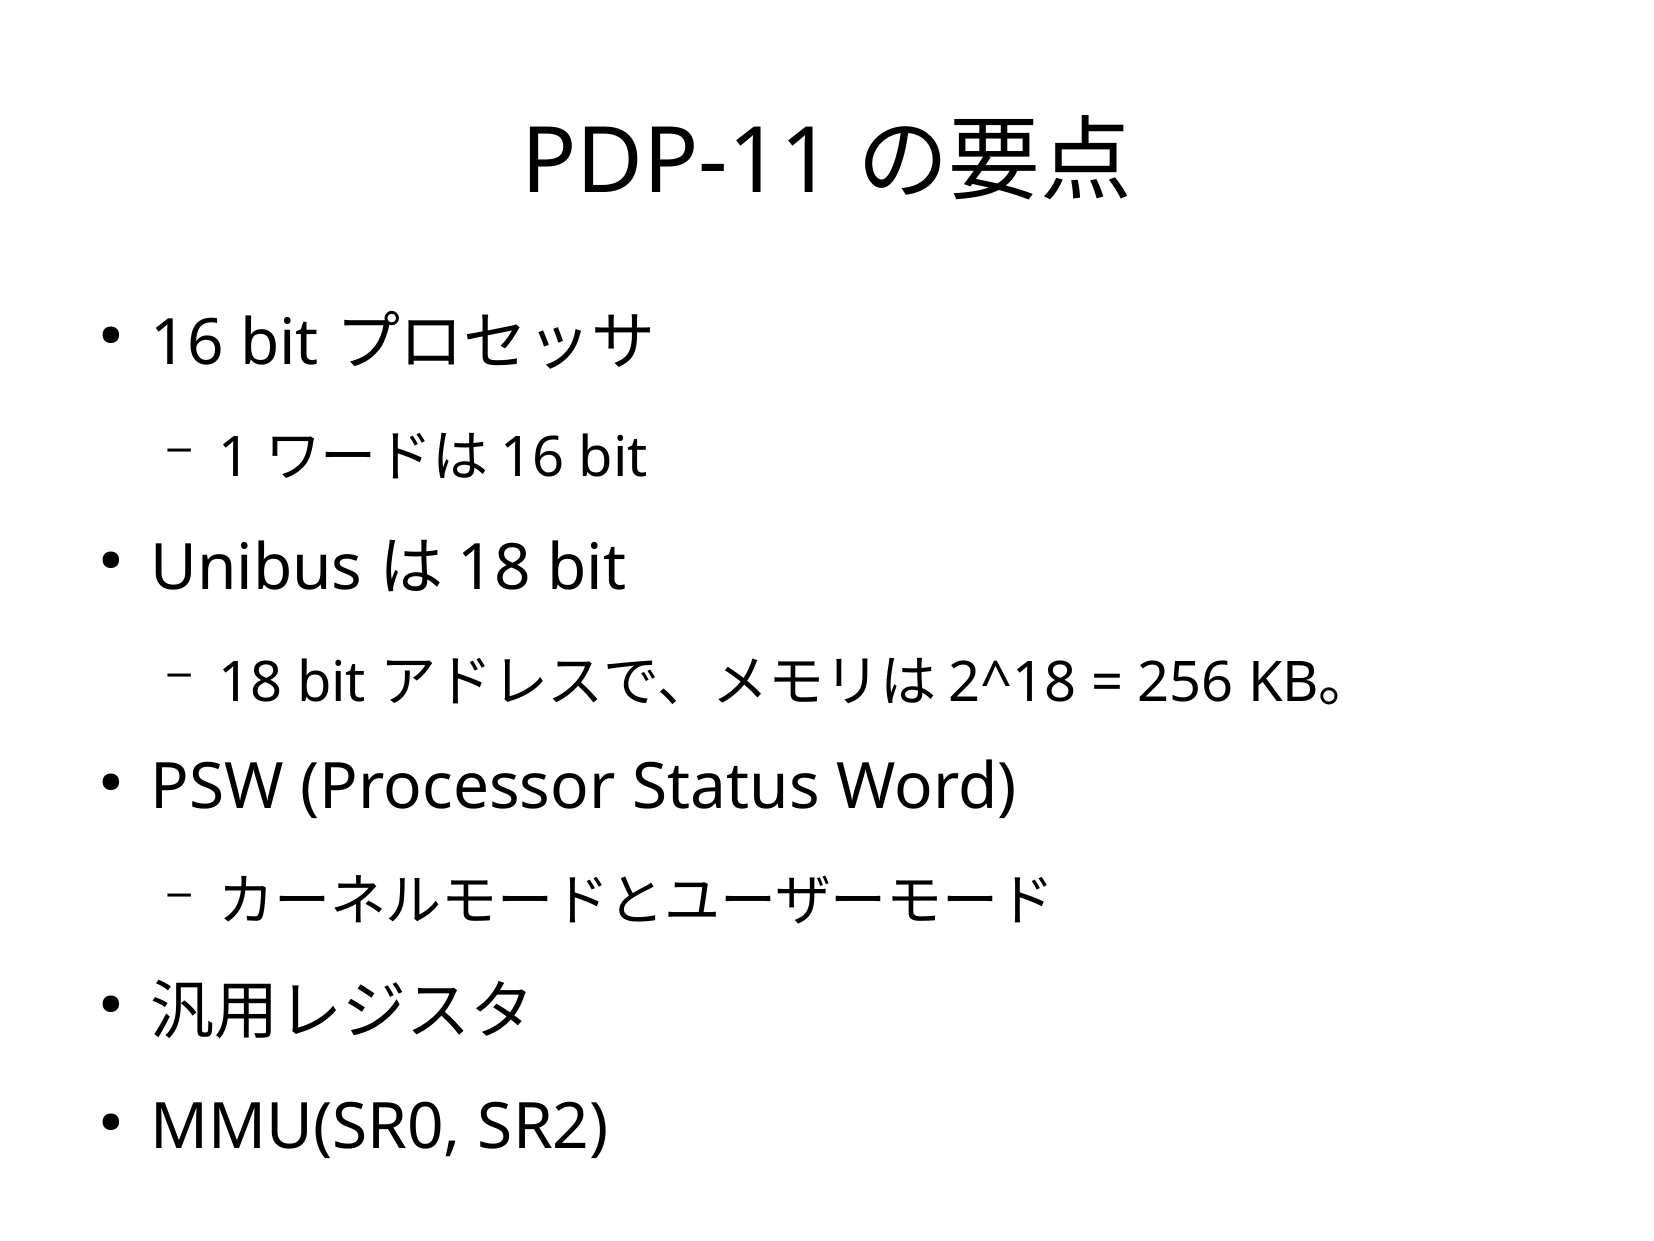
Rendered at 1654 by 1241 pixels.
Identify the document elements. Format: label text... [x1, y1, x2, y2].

list 16 bit プロセッサ 1 ワードは 16 bit Unibus は 18 bit 18 bit アドレスで、メモリは 2^18 = 256 KB。 PSW (Processor Status Word) カーネルモードとユーザーモード 汎用レジスタ MMU(SR0, SR2) [82, 290, 1538, 1170]
title PDP-11 の要点 [82, 49, 1571, 257]
